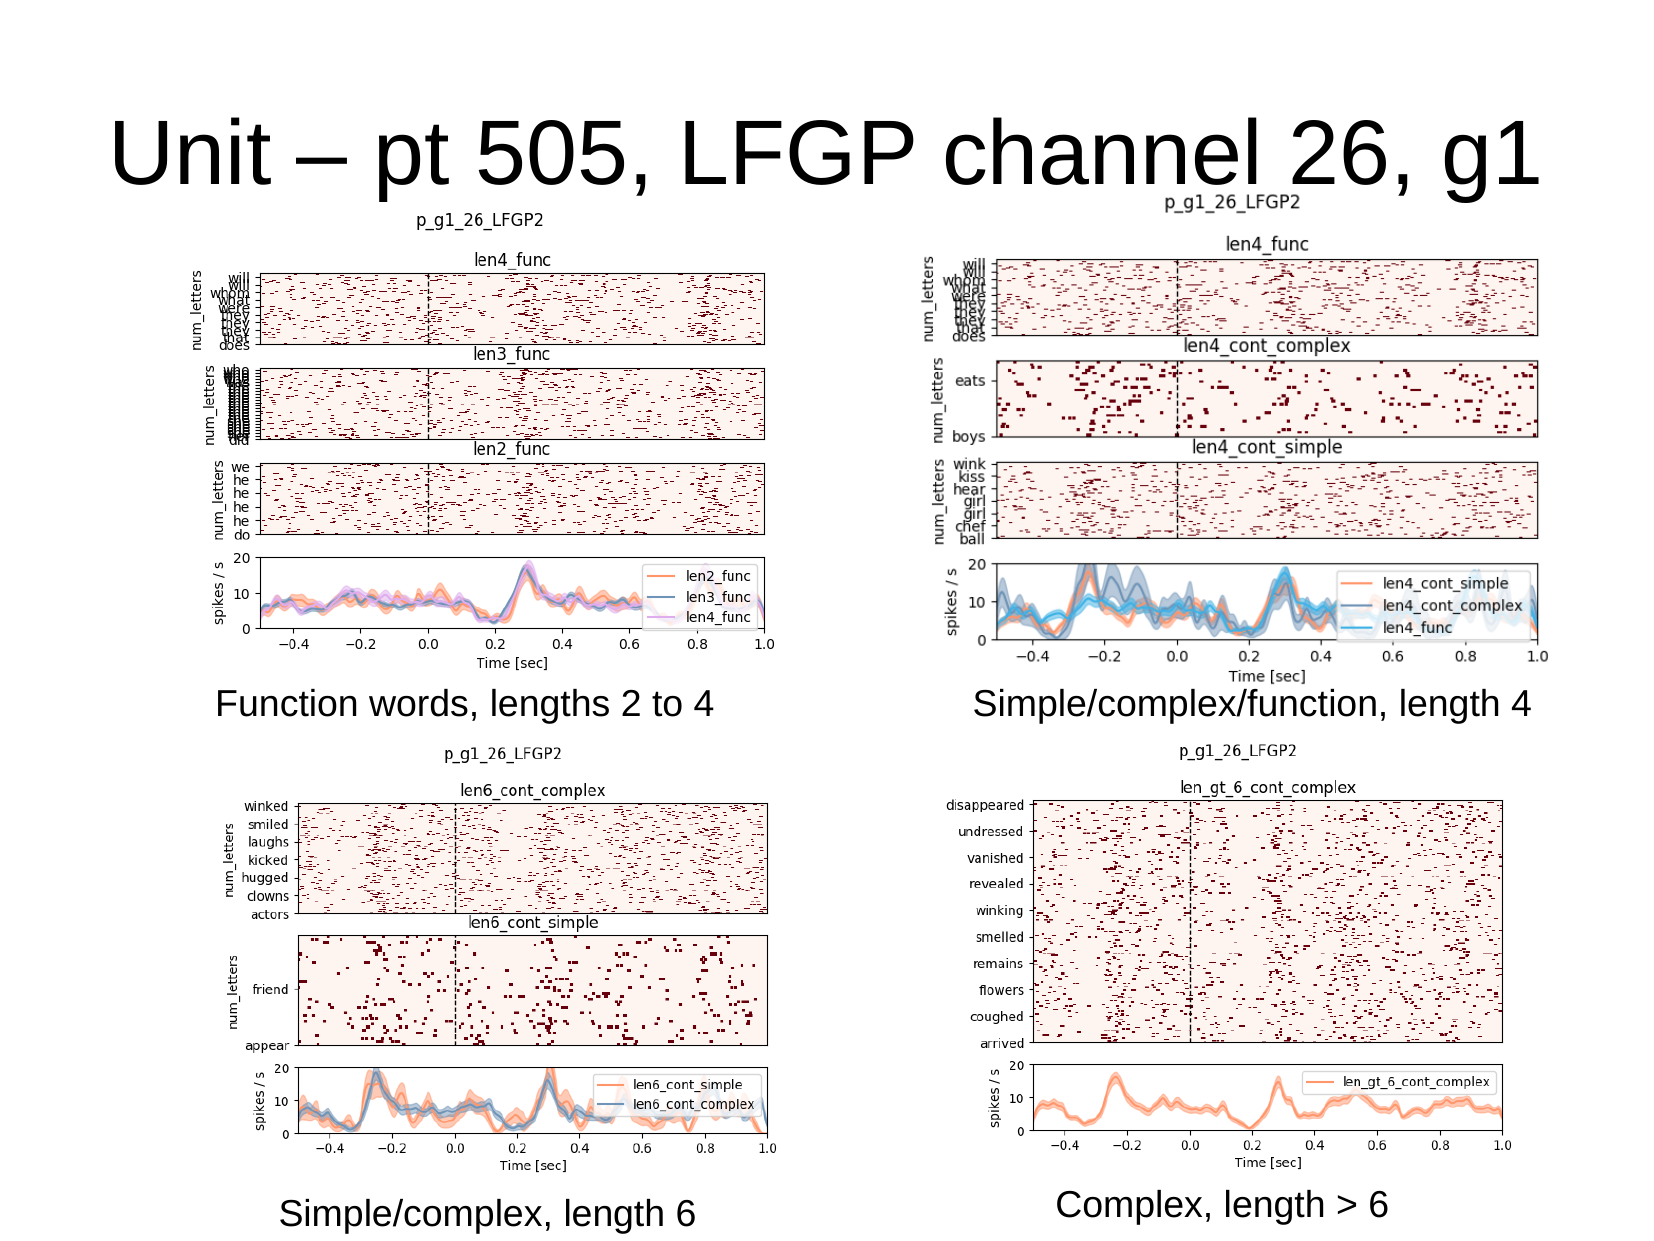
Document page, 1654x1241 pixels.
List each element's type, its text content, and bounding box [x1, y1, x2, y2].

text_box Simple/complex/function, length 4 [915, 675, 1591, 774]
title Unit – pt 505, LFGP channel 26, g1 [82, 49, 1571, 257]
picture [895, 257, 1571, 691]
text_box Function words, lengths 2 to 4 [195, 676, 736, 751]
text_box Simple/complex, length 6 [165, 1185, 811, 1241]
picture [165, 202, 795, 676]
picture [210, 737, 796, 1177]
picture [945, 734, 1531, 1174]
text_box Complex, length > 6 [900, 1176, 1546, 1241]
